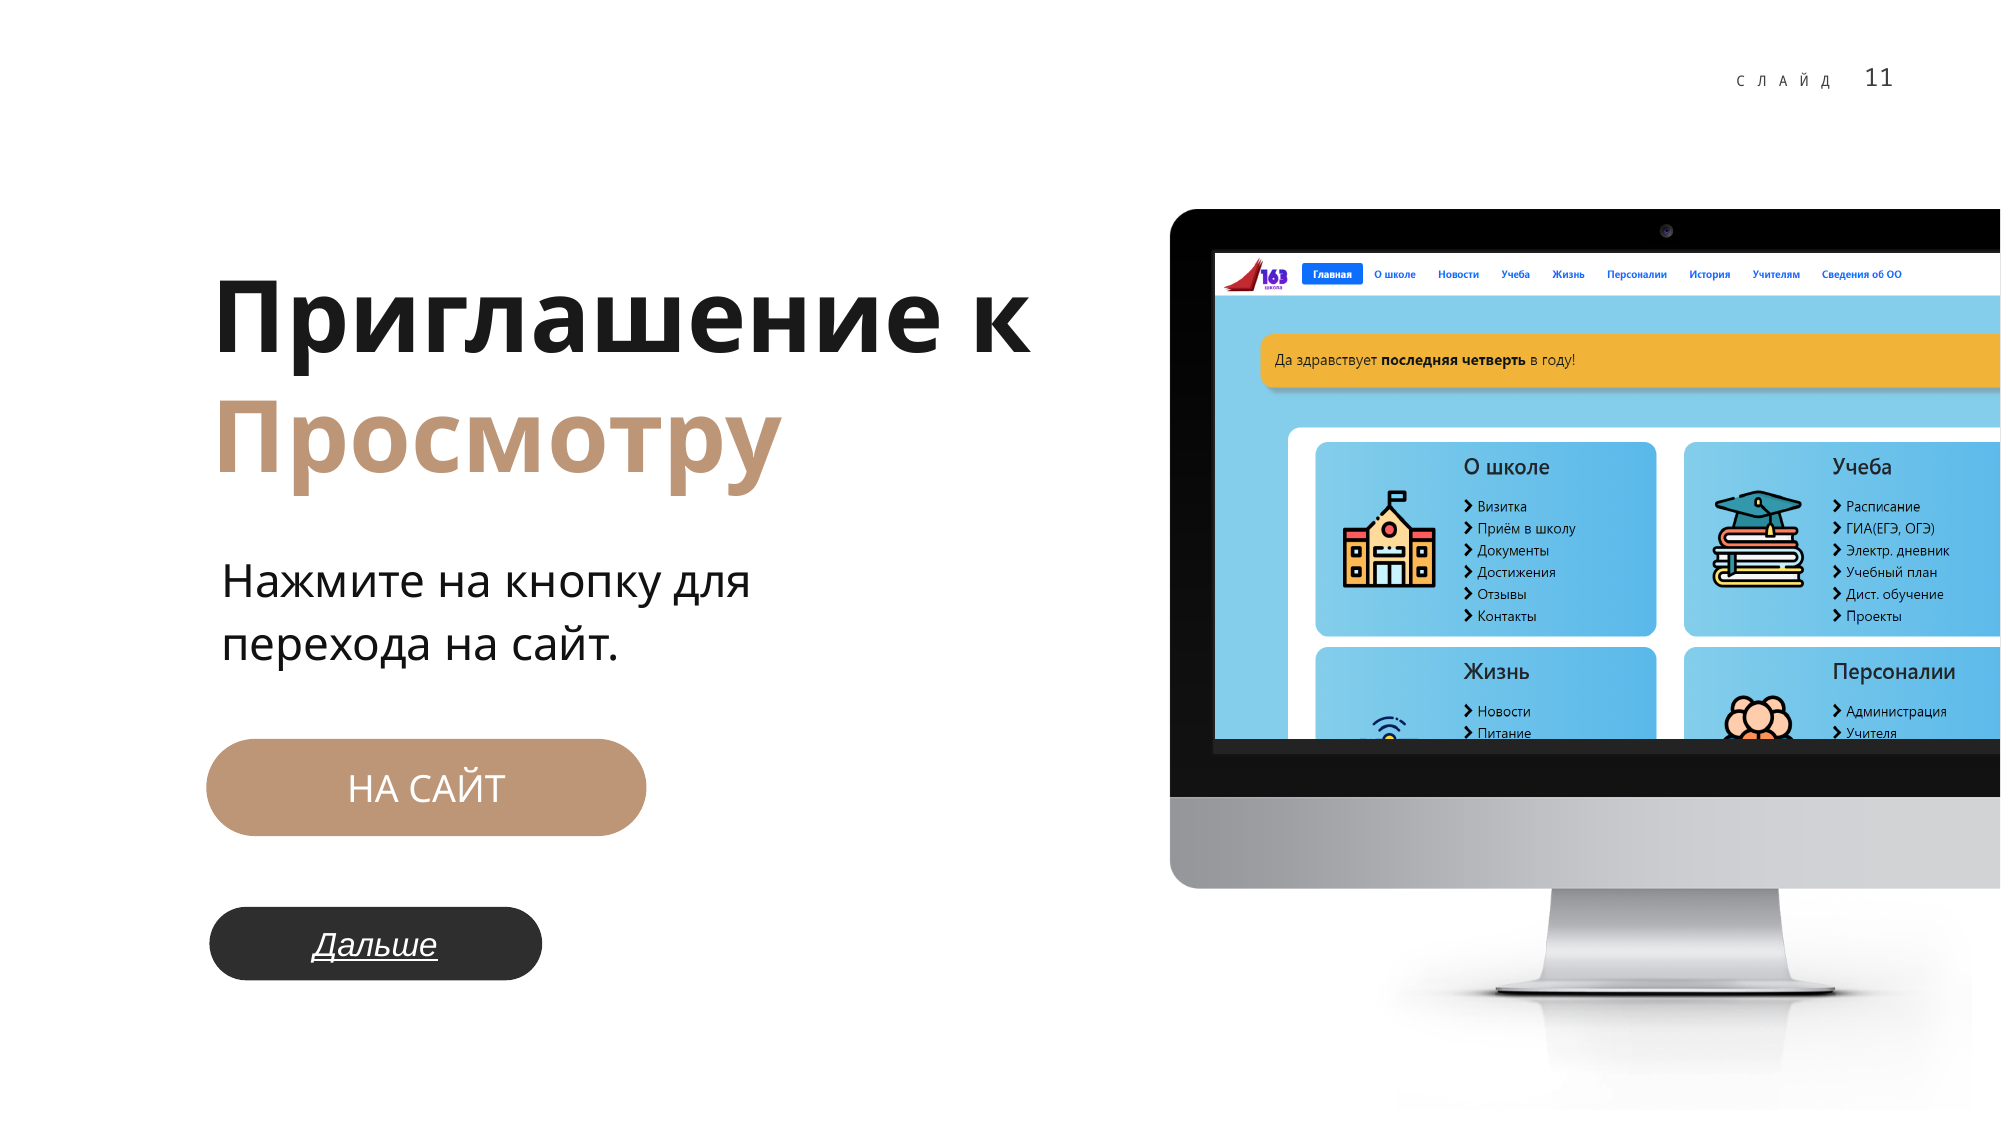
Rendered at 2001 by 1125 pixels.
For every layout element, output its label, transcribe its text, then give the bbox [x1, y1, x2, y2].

text_box [217, 738, 636, 757]
text_box [217, 818, 636, 837]
text_box НА САЙТ [206, 757, 647, 818]
text_box [221, 906, 530, 916]
picture [985, 30, 2001, 1110]
text_box Нажмите на кнопку для перехода на сайт. [206, 535, 984, 678]
text_box Приглашение к Просмотру [196, 245, 1122, 501]
text_box Дальше [209, 916, 543, 971]
text_box [221, 971, 530, 981]
